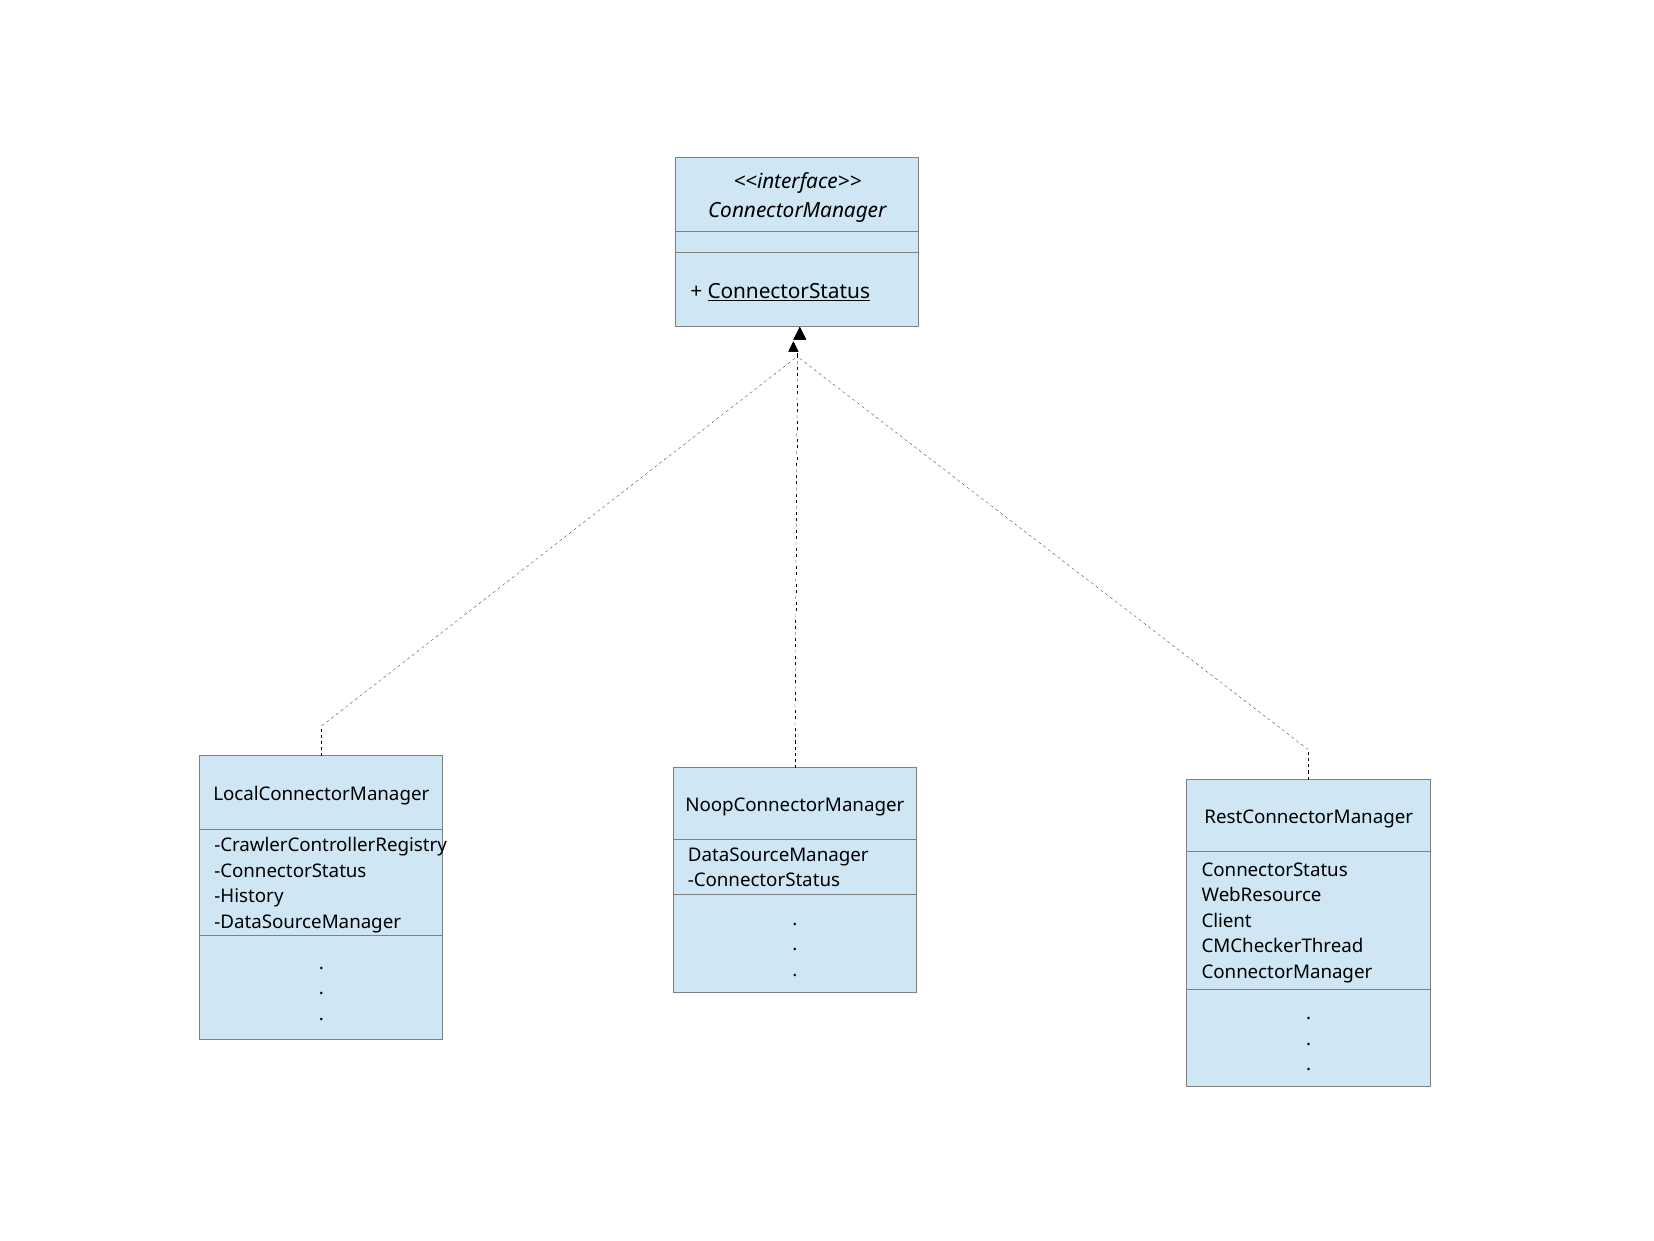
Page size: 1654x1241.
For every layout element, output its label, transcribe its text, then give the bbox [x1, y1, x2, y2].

text_box DataSourceManager -ConnectorStatus [673, 839, 917, 894]
text_box . . . [199, 935, 443, 1040]
text_box [675, 232, 919, 252]
text_box NoopConnectorManager [673, 767, 917, 839]
text_box <<interface>> ConnectorManager [675, 157, 919, 232]
text_box . . . [673, 894, 917, 993]
text_box RestConnectorManager [1186, 779, 1431, 851]
text_box LocalConnectorManager [199, 755, 443, 829]
text_box -CrawlerControllerRegistry -ConnectorStatus -History -DataSourceManager [199, 829, 443, 935]
text_box ConnectorStatus WebResource Client CMCheckerThread ConnectorManager [1186, 851, 1431, 989]
text_box . . . [1186, 989, 1431, 1087]
text_box + ConnectorStatus [675, 252, 919, 327]
